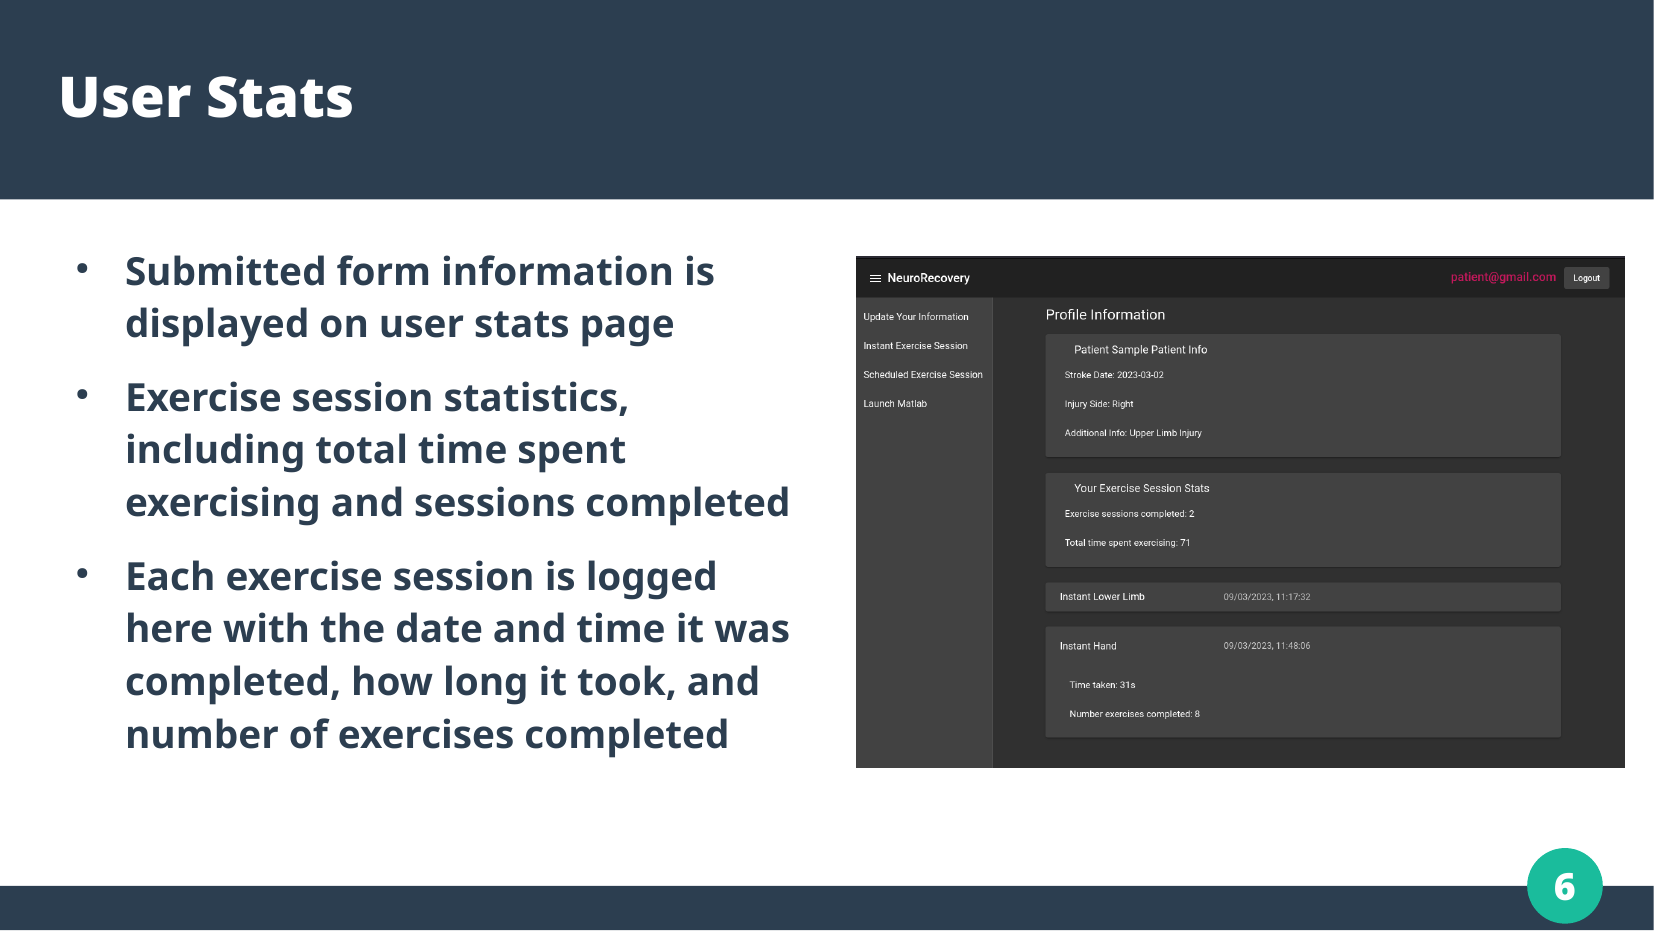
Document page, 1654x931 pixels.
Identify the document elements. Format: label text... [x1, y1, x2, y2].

picture [856, 256, 1625, 768]
list Submitted form information is displayed on user stats page Exercise session statistics, including total time spent exercising and sessions completed Each exercise session is logged here with the date and time it was completed, how long it took, and number of exercises completed [59, 243, 798, 864]
title User Stats [59, 37, 1595, 155]
